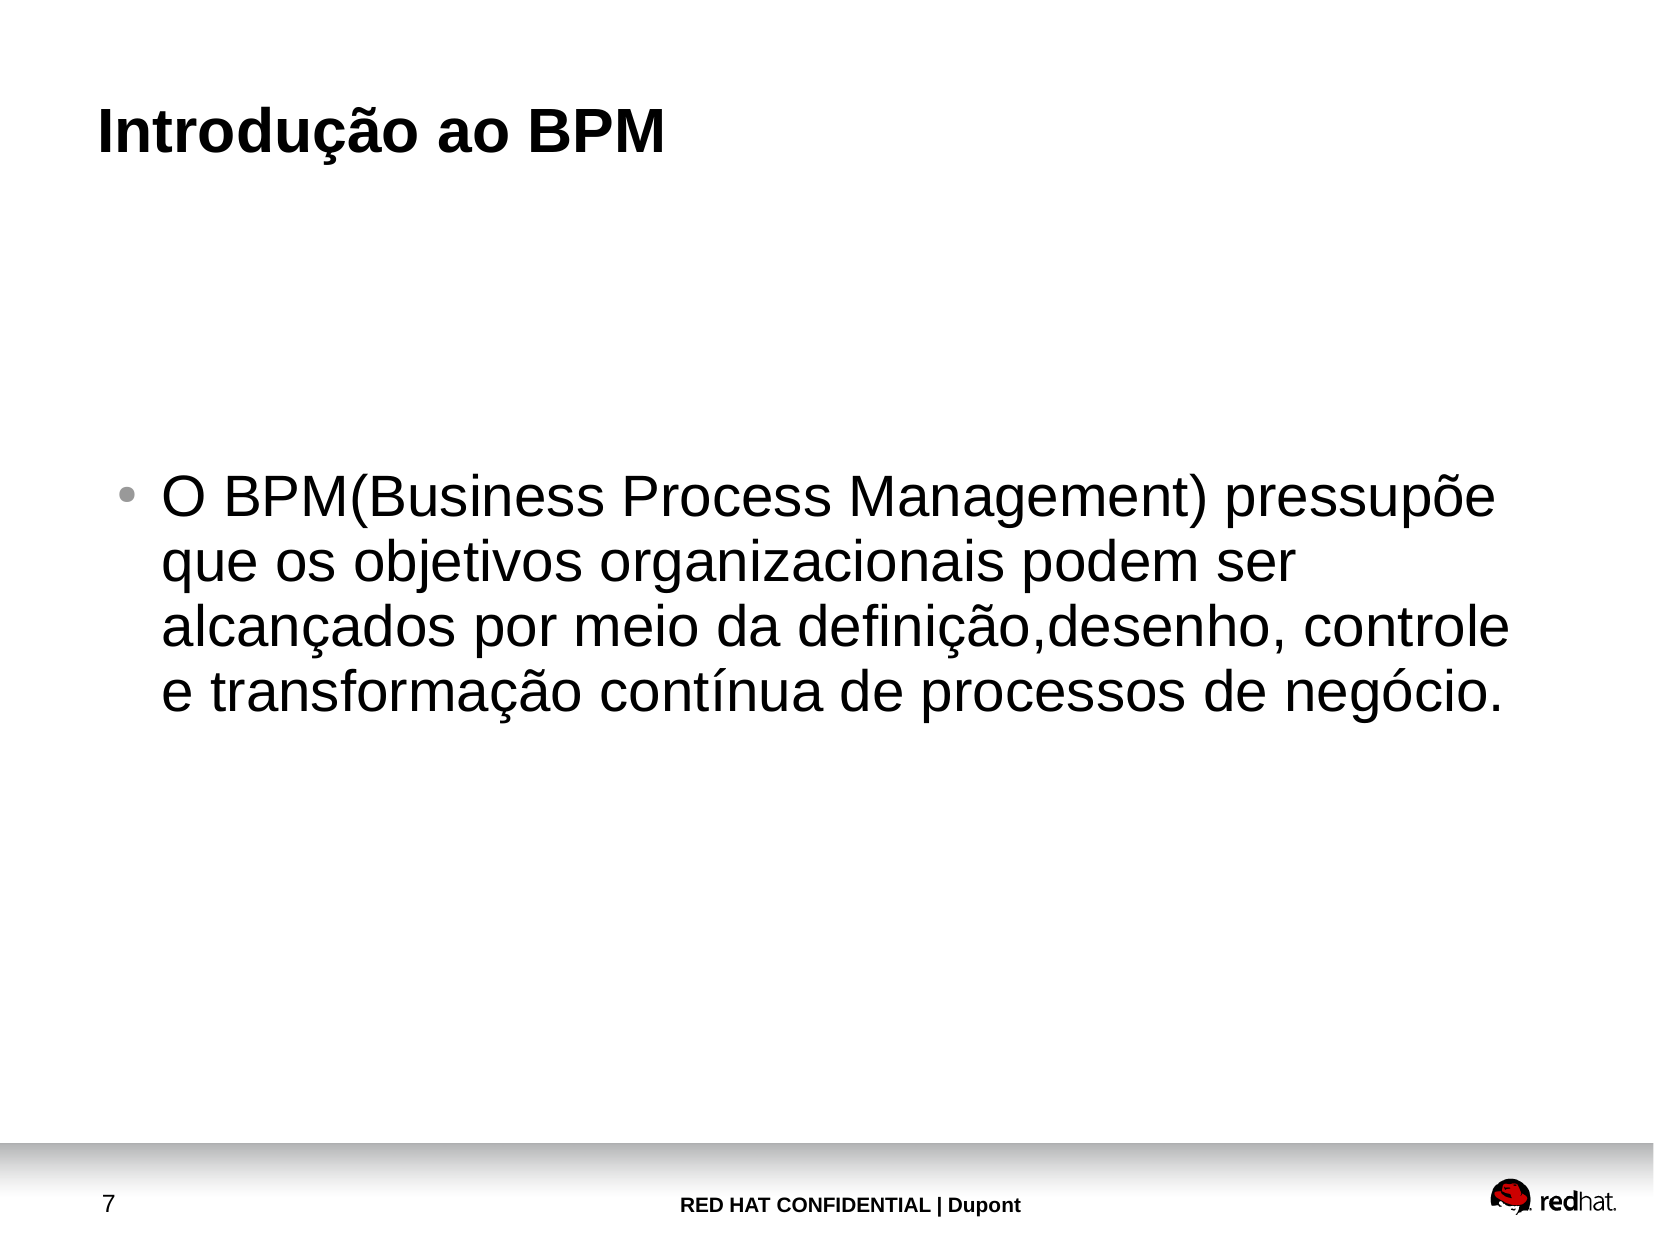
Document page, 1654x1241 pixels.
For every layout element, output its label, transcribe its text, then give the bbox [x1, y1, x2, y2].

text_box O BPM(Business Process Management) pressupõe que os objetivos organizacionais podem ser alcançados por meio da definição,desenho, controle e transformação contínua de processos de negócio. [86, 244, 1576, 1039]
picture [0, 1143, 1654, 1241]
text_box Introdução ao BPM [82, 37, 1571, 226]
